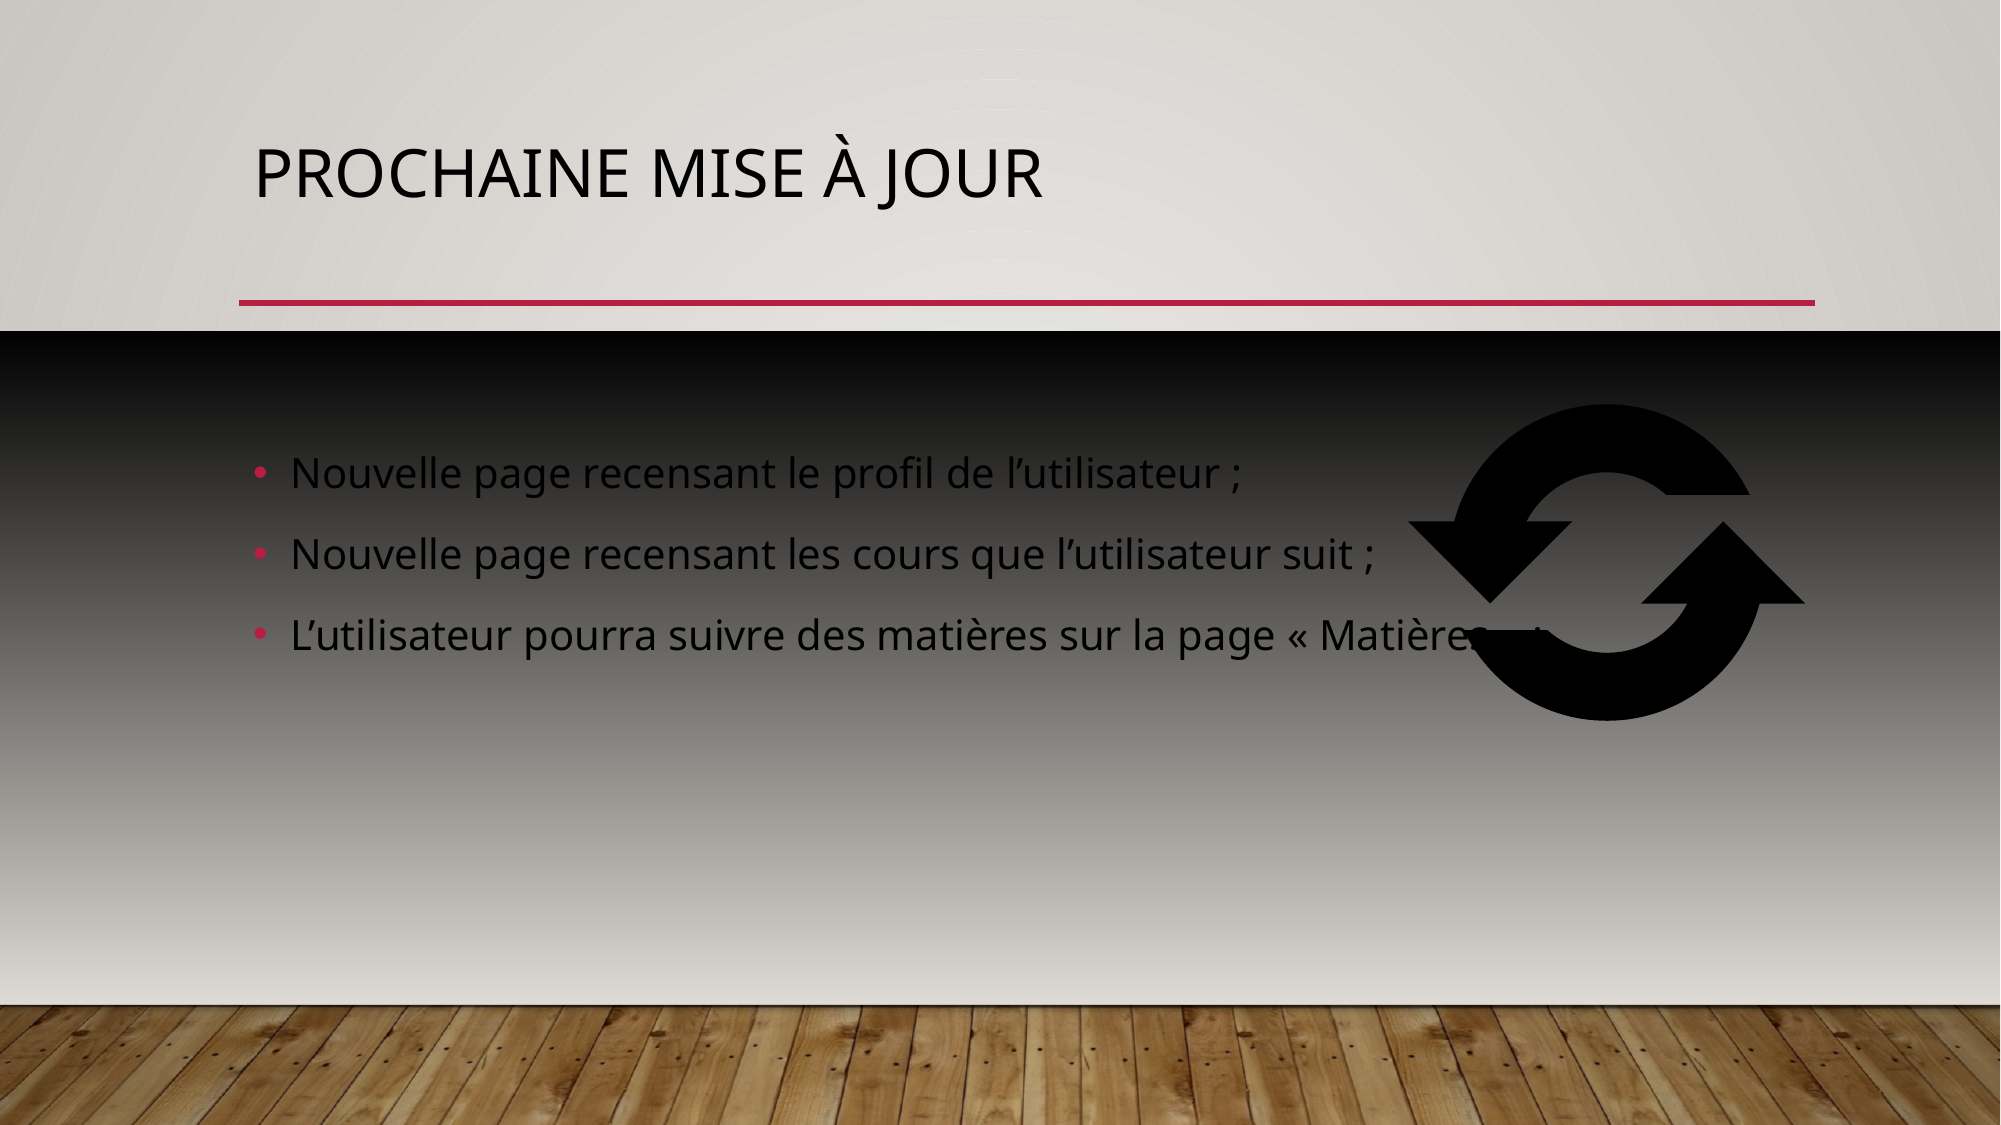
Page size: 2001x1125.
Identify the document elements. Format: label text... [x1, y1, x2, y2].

list Nouvelle page recensant le profil de l’utilisateur ; Nouvelle page recensant les cours que l’utilisateur suit ; L’utilisateur pourra suivre des matières sur la page « Matières » ; [238, 429, 1398, 696]
picture [1398, 355, 1814, 770]
title Prochaine Mise à jour [238, 131, 1814, 305]
